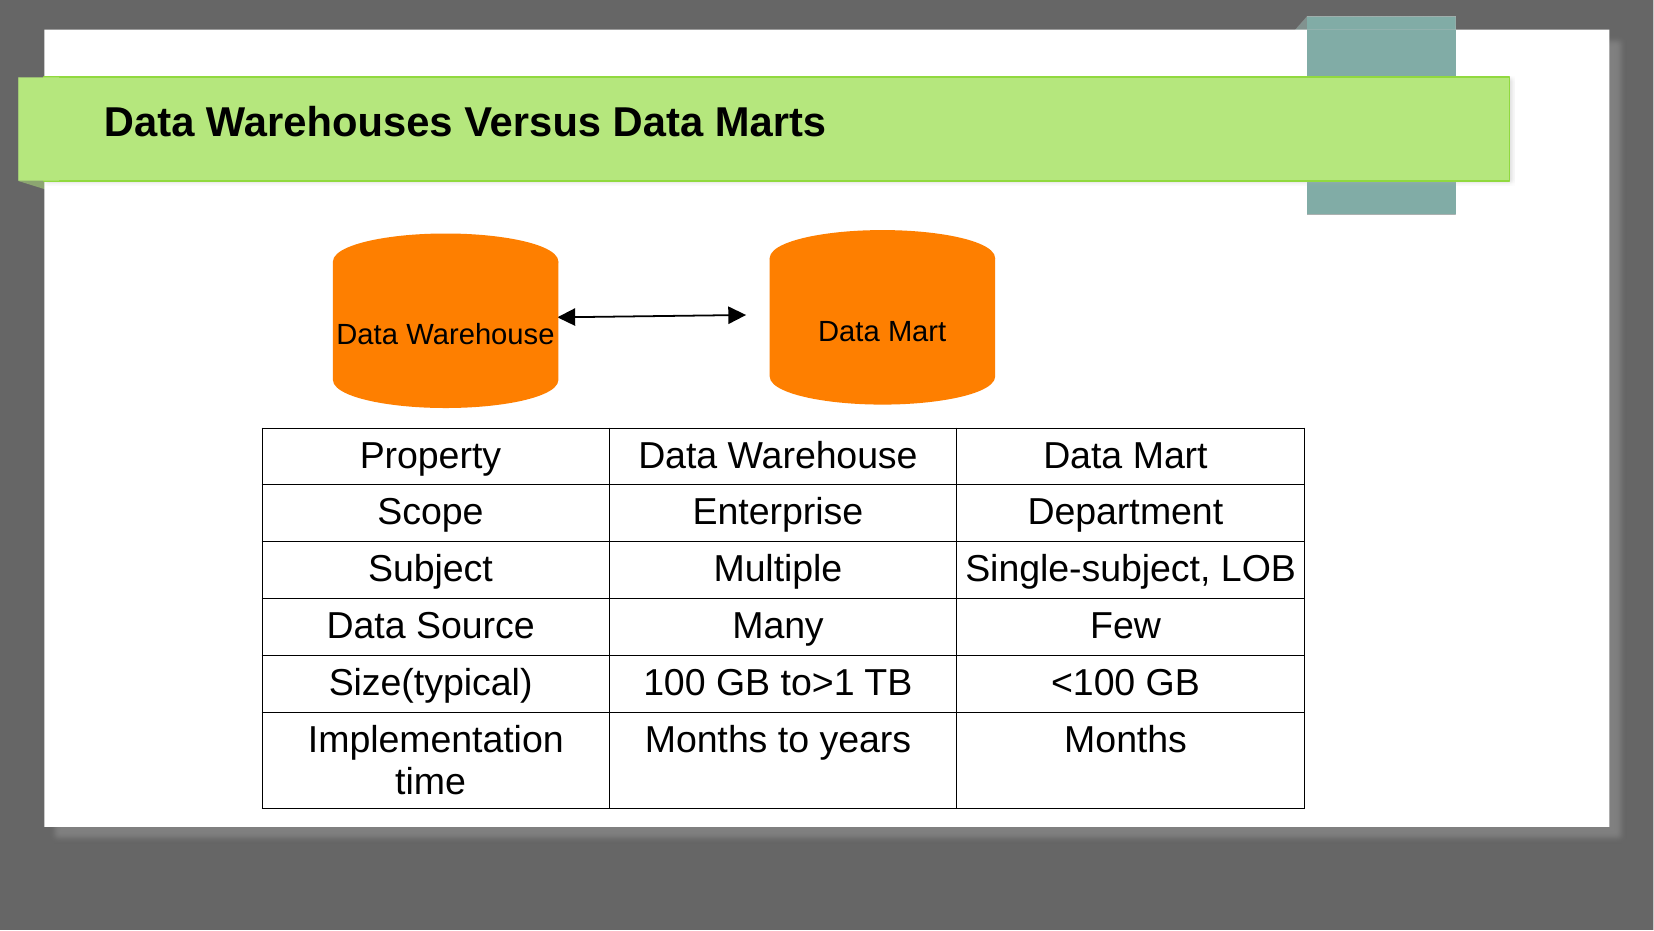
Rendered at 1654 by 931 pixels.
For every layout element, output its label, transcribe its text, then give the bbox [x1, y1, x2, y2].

table_cell Months [957, 713, 1304, 808]
table_cell Department [957, 485, 1304, 541]
table_cell Few [957, 599, 1304, 655]
table_cell Enterprise [610, 485, 956, 541]
table_cell <100 GB [957, 656, 1304, 712]
text_box Data Mart [770, 230, 995, 404]
text_box Data Warehouse [333, 234, 558, 408]
table_cell Size(typical) [263, 656, 609, 712]
table_cell Single-subject, LOB [957, 542, 1304, 598]
table_cell Subject [263, 542, 609, 598]
table_header Data Mart [957, 429, 1304, 484]
table_cell Implementation time [263, 713, 609, 808]
table_cell 100 GB to>1 TB [610, 656, 956, 712]
text_box Data Warehouses Versus Data Marts [89, 91, 990, 166]
table_cell Months to years [610, 713, 956, 808]
table_cell Multiple [610, 542, 956, 598]
table_cell Many [610, 599, 956, 655]
table_header Property [263, 429, 609, 484]
table_cell Scope [263, 485, 609, 541]
table_cell Data Source [263, 599, 609, 655]
table_header Data Warehouse [610, 429, 956, 484]
